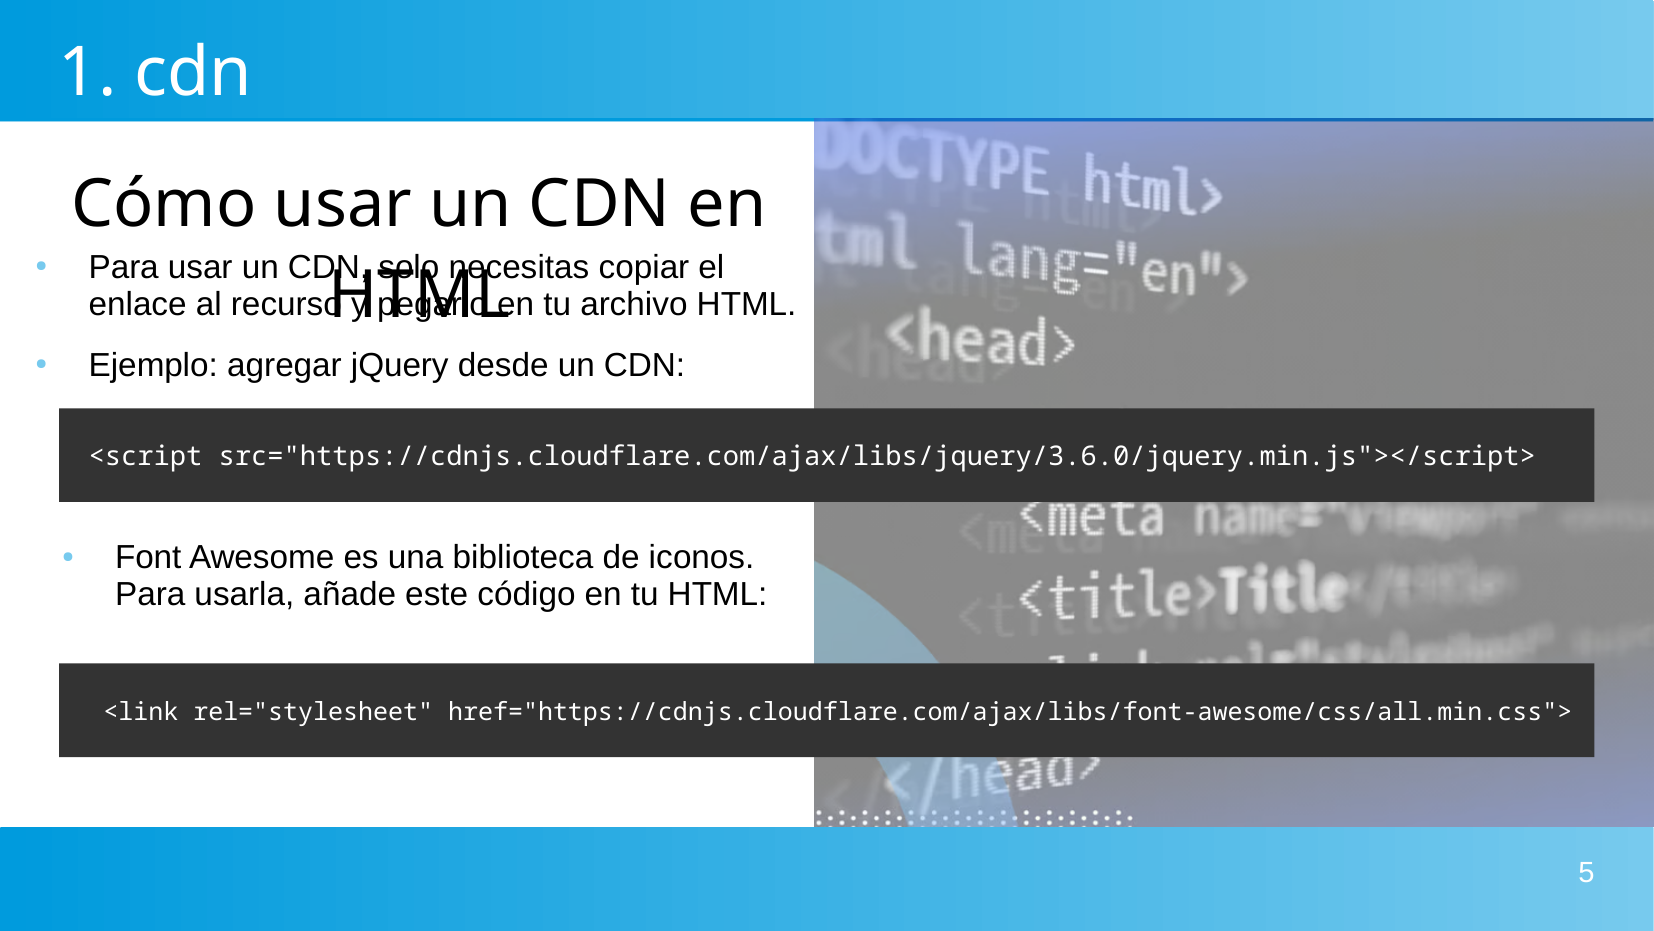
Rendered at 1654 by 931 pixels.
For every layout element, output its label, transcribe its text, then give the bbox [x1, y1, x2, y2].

text_box Font Awesome es una biblioteca de iconos. Para usarla, añade este código en tu HTML: [29, 531, 827, 650]
text_box <link rel="stylesheet" href="https://cdnjs.cloudflare.com/ajax/libs/font-awesome/css/all.min.css"> [59, 663, 1595, 758]
text_box Cómo usar un CDN en HTML [5, 147, 833, 216]
list Para usar un CDN, solo necesitas copiar el enlace al recurso y pegarlo en tu archivo HTML. Ejemplo: agregar jQuery desde un CDN: [17, 248, 815, 514]
text_box <script src="https://cdnjs.cloudflare.com/ajax/libs/jquery/3.6.0/jquery.min.js"></script> [59, 408, 1595, 502]
title 1. cdn [59, 29, 1595, 108]
picture [814, 1, 1654, 827]
